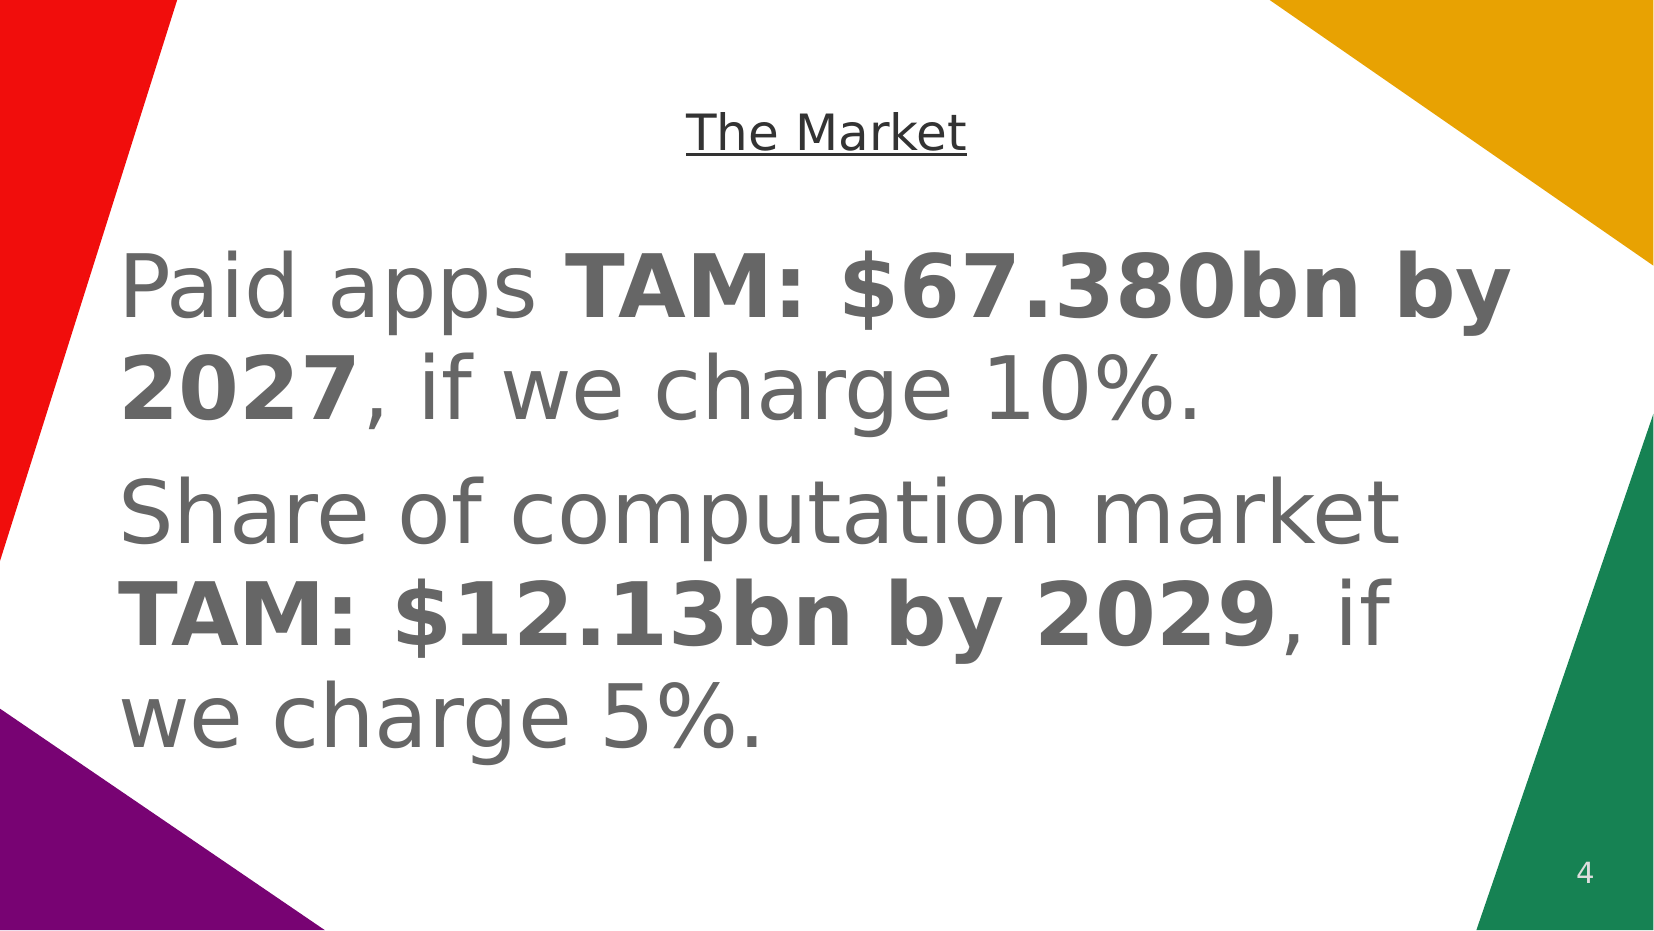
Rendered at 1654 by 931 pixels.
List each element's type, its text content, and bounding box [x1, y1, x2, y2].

title The Market [118, 59, 1536, 207]
list Paid apps TAM: $67.380bn by 2027, if we charge 10%. Share of computation market TAM: $12.13bn by 2029, if we charge 5%. [118, 236, 1536, 827]
